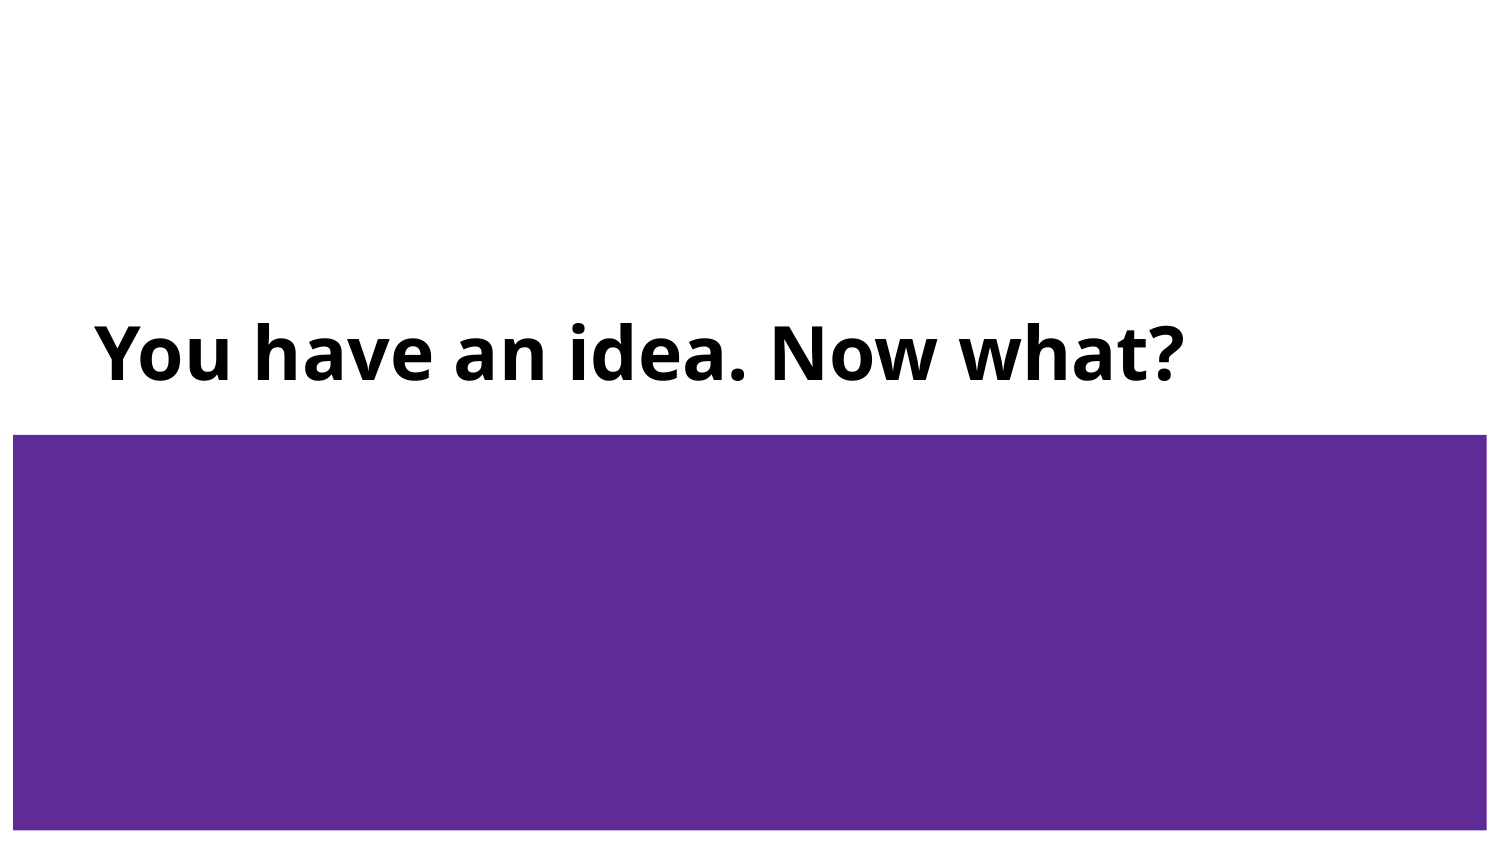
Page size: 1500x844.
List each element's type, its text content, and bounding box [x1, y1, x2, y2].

title You have an idea. Now what? [79, 281, 1423, 411]
